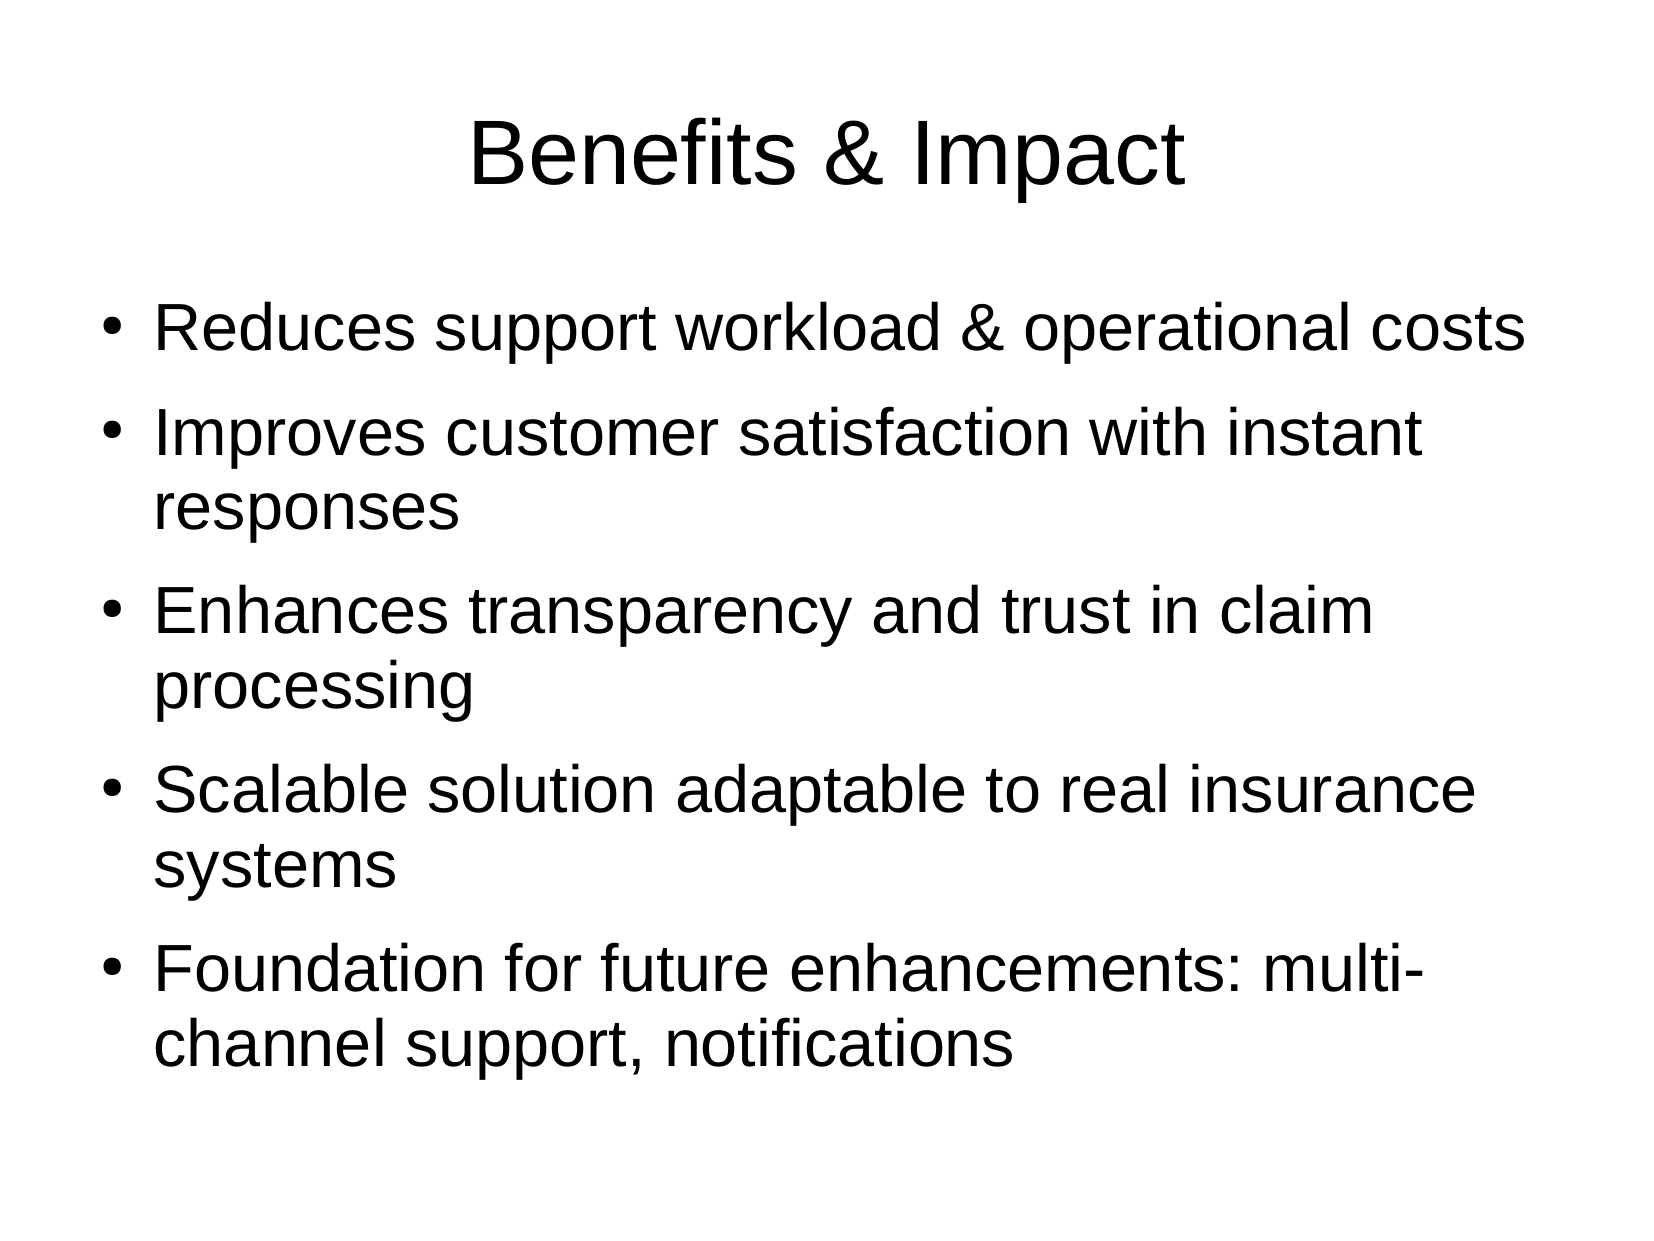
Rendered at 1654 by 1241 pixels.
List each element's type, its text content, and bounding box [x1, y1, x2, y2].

list Reduces support workload & operational costs Improves customer satisfaction with instant responses Enhances transparency and trust in claim processing Scalable solution adaptable to real insurance systems Foundation for future enhancements: multi-channel support, notifications [82, 290, 1571, 1109]
title Benefits & Impact [82, 49, 1571, 257]
